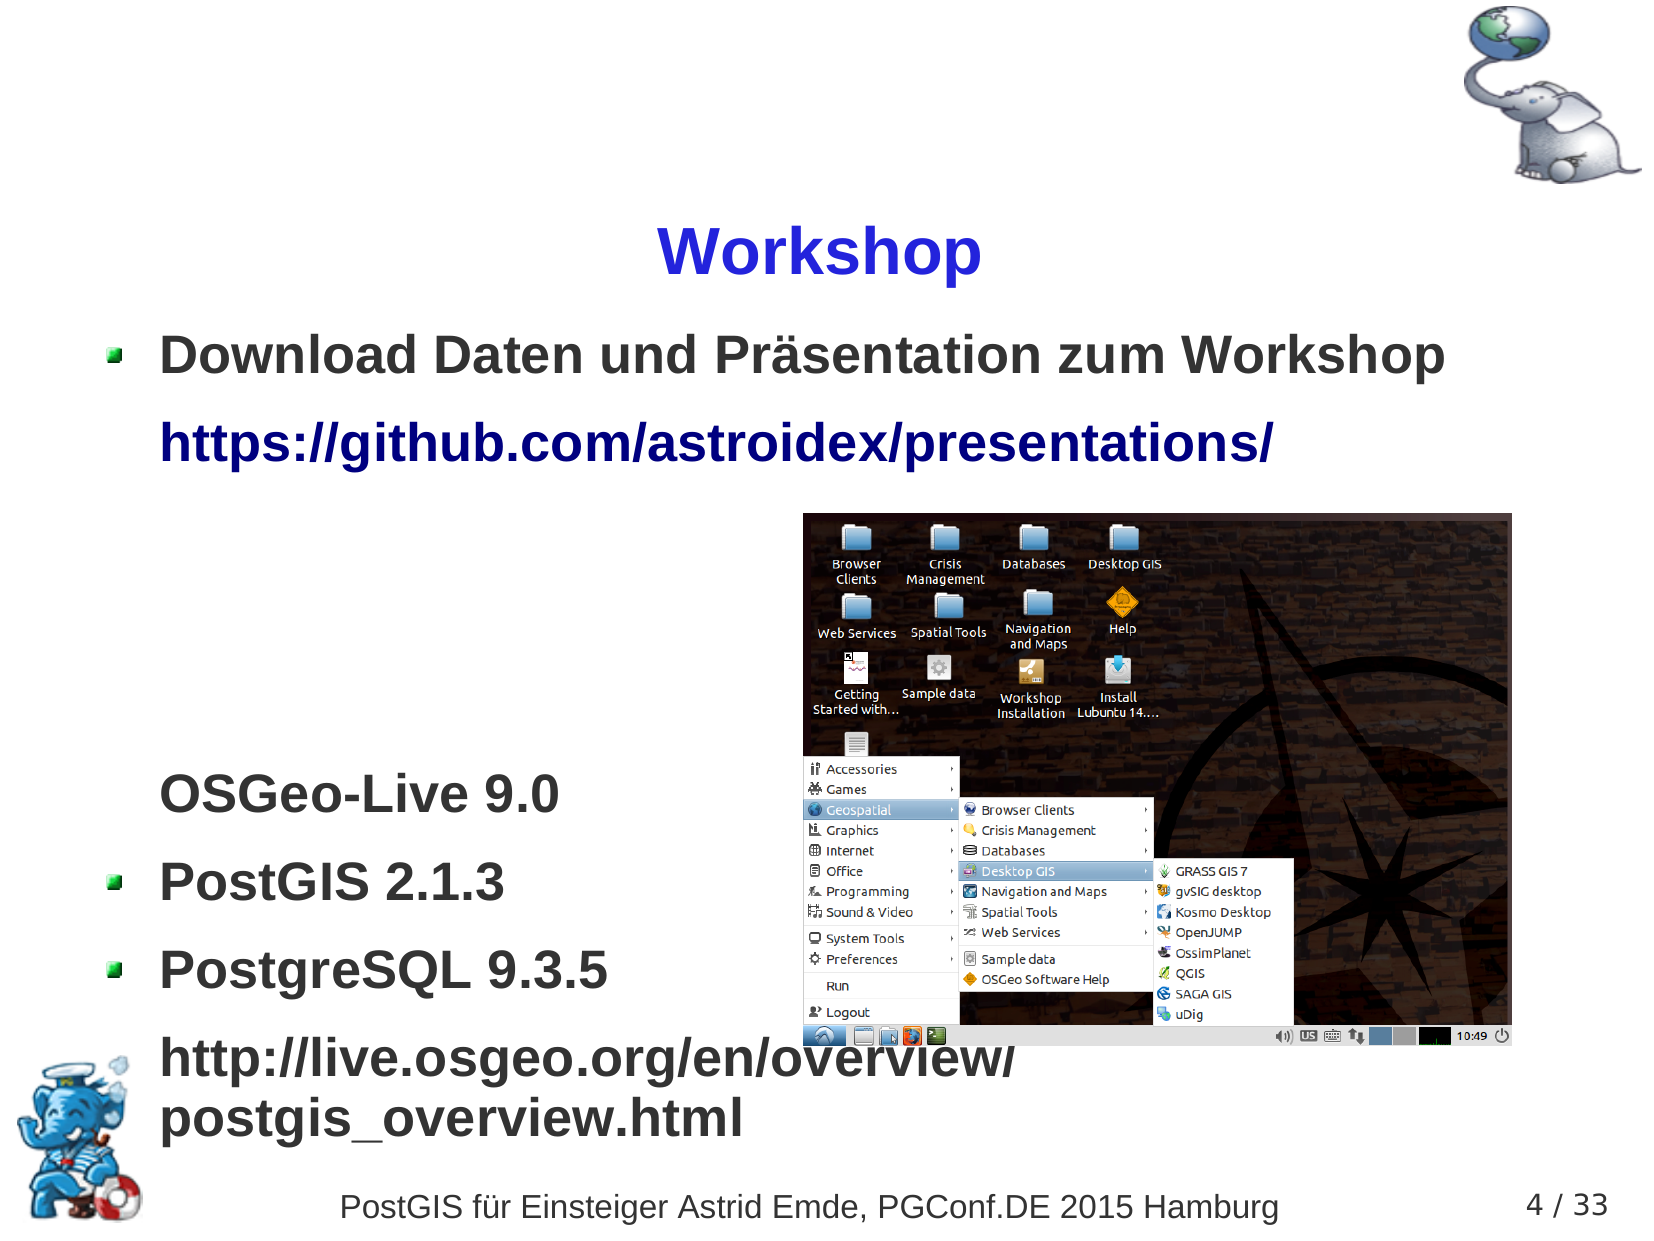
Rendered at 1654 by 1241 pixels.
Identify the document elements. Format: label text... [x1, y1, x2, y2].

picture [803, 513, 1512, 1046]
title Workshop [76, 177, 1565, 325]
list Download Daten und Präsentation zum Workshop https://github.com/astroidex/presentations/ OSGeo-Live 9.0 PostGIS 2.1.3 PostgreSQL 9.3.5 http://live.osgeo.org/en/overview/postgis_overview.html [88, 324, 1577, 1241]
picture [1464, 6, 1642, 184]
picture [17, 1055, 88, 1223]
